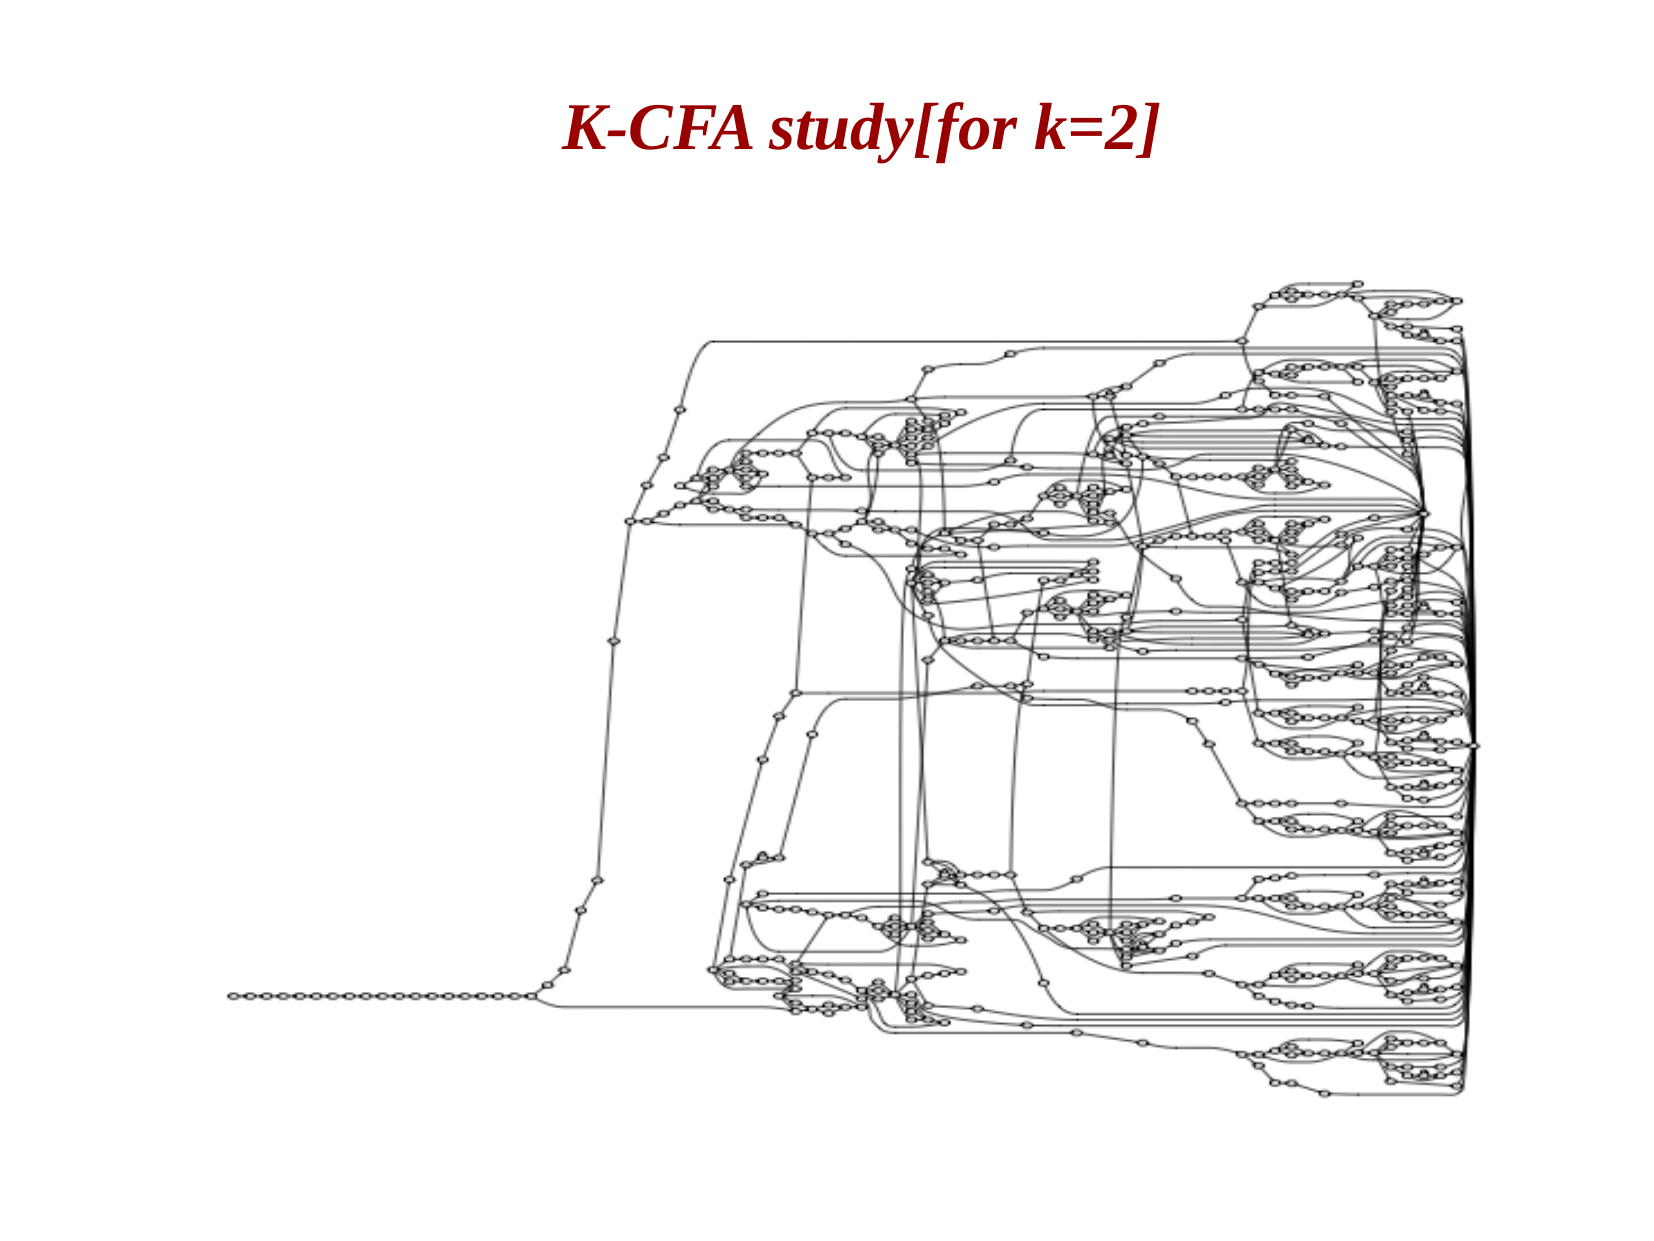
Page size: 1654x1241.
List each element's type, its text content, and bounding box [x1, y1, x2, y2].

picture [82, 164, 1571, 1156]
list K-CFA study[for k=2] [82, 90, 1571, 164]
